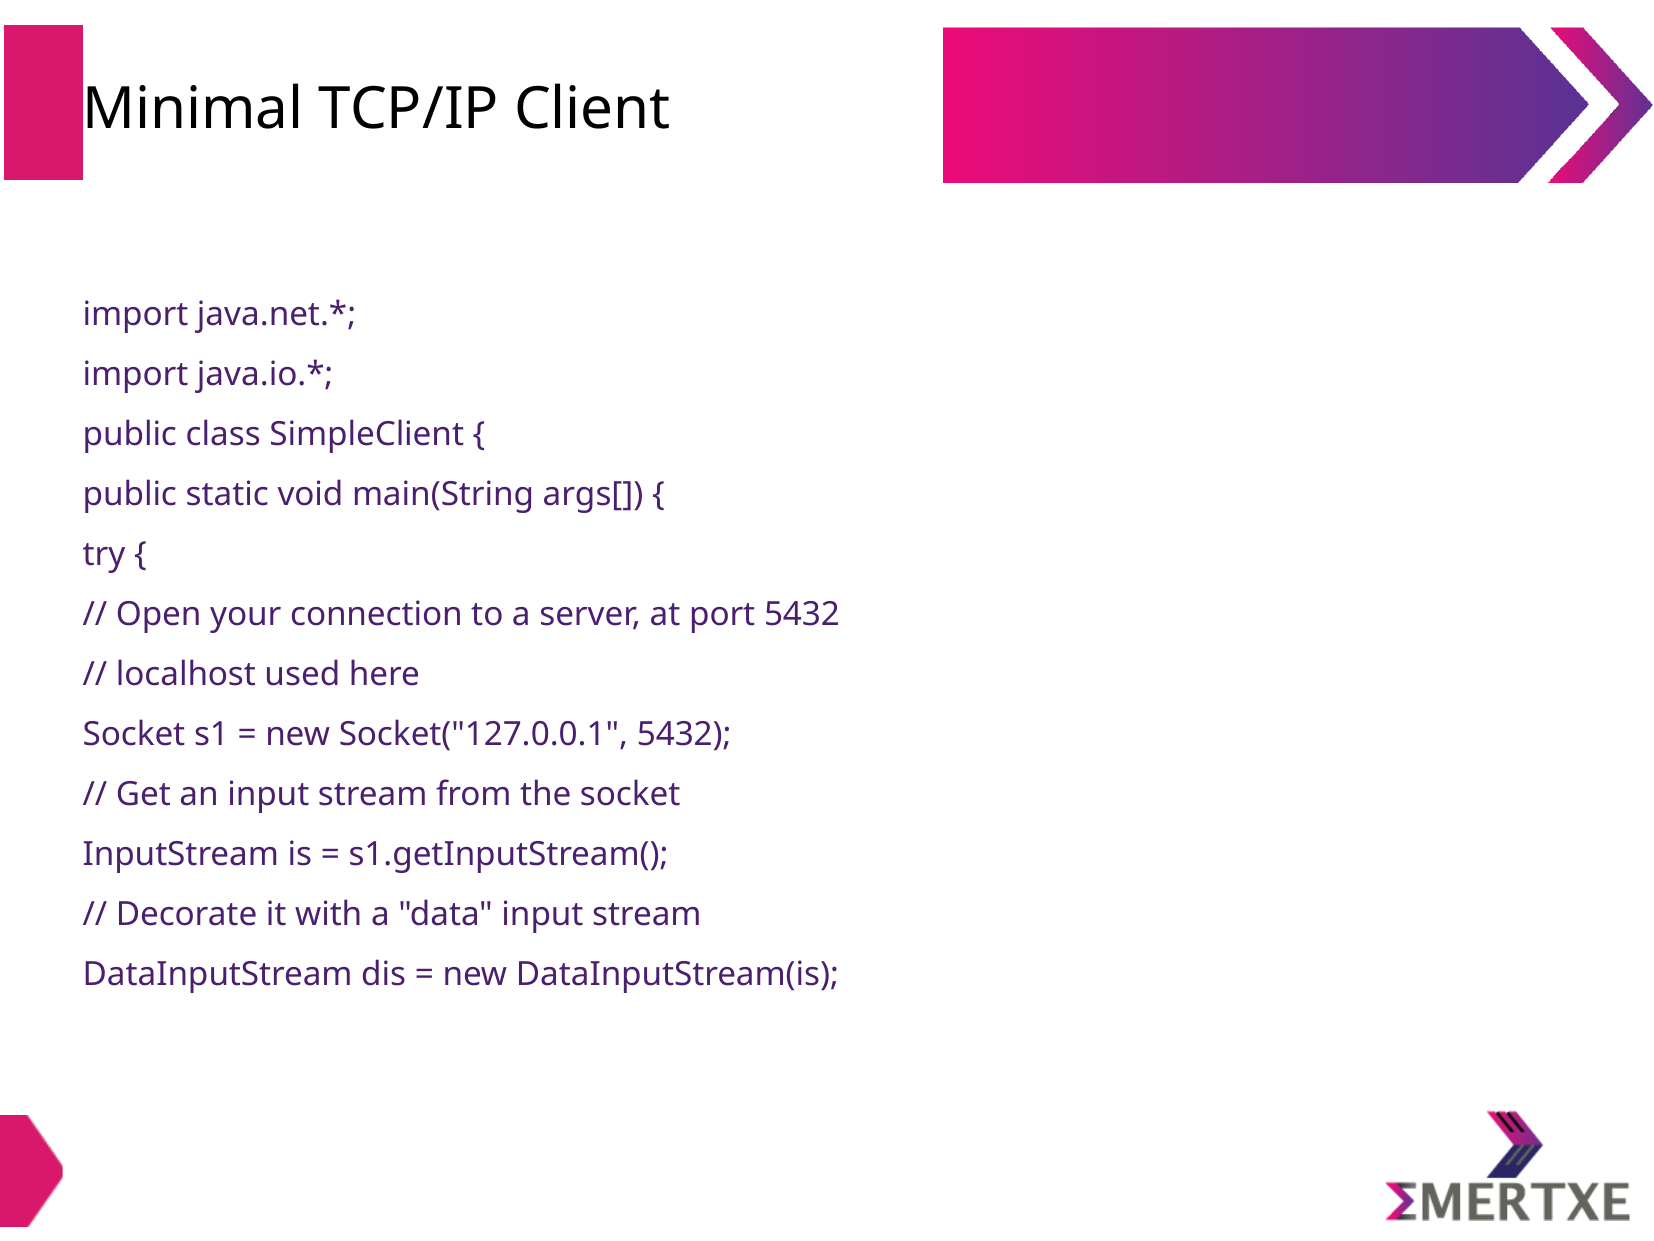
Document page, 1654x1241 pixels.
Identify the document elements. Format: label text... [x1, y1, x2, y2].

picture [1571, 27, 1653, 183]
title Minimal TCP/IP Client [82, 2, 1571, 210]
picture [1385, 1107, 1631, 1221]
list import java.net.*; import java.io.*; public class SimpleClient { public static void main(String args[]) { try { // Open your connection to a server, at port 5432 // localhost used here Socket s1 = new Socket("127.0.0.1", 5432); // Get an input stream from the socket InputStream is = s1.getInputStream(); // Decorate it with a "data" input stream DataInputStream dis = new DataInputStream(is); [82, 290, 1571, 1010]
